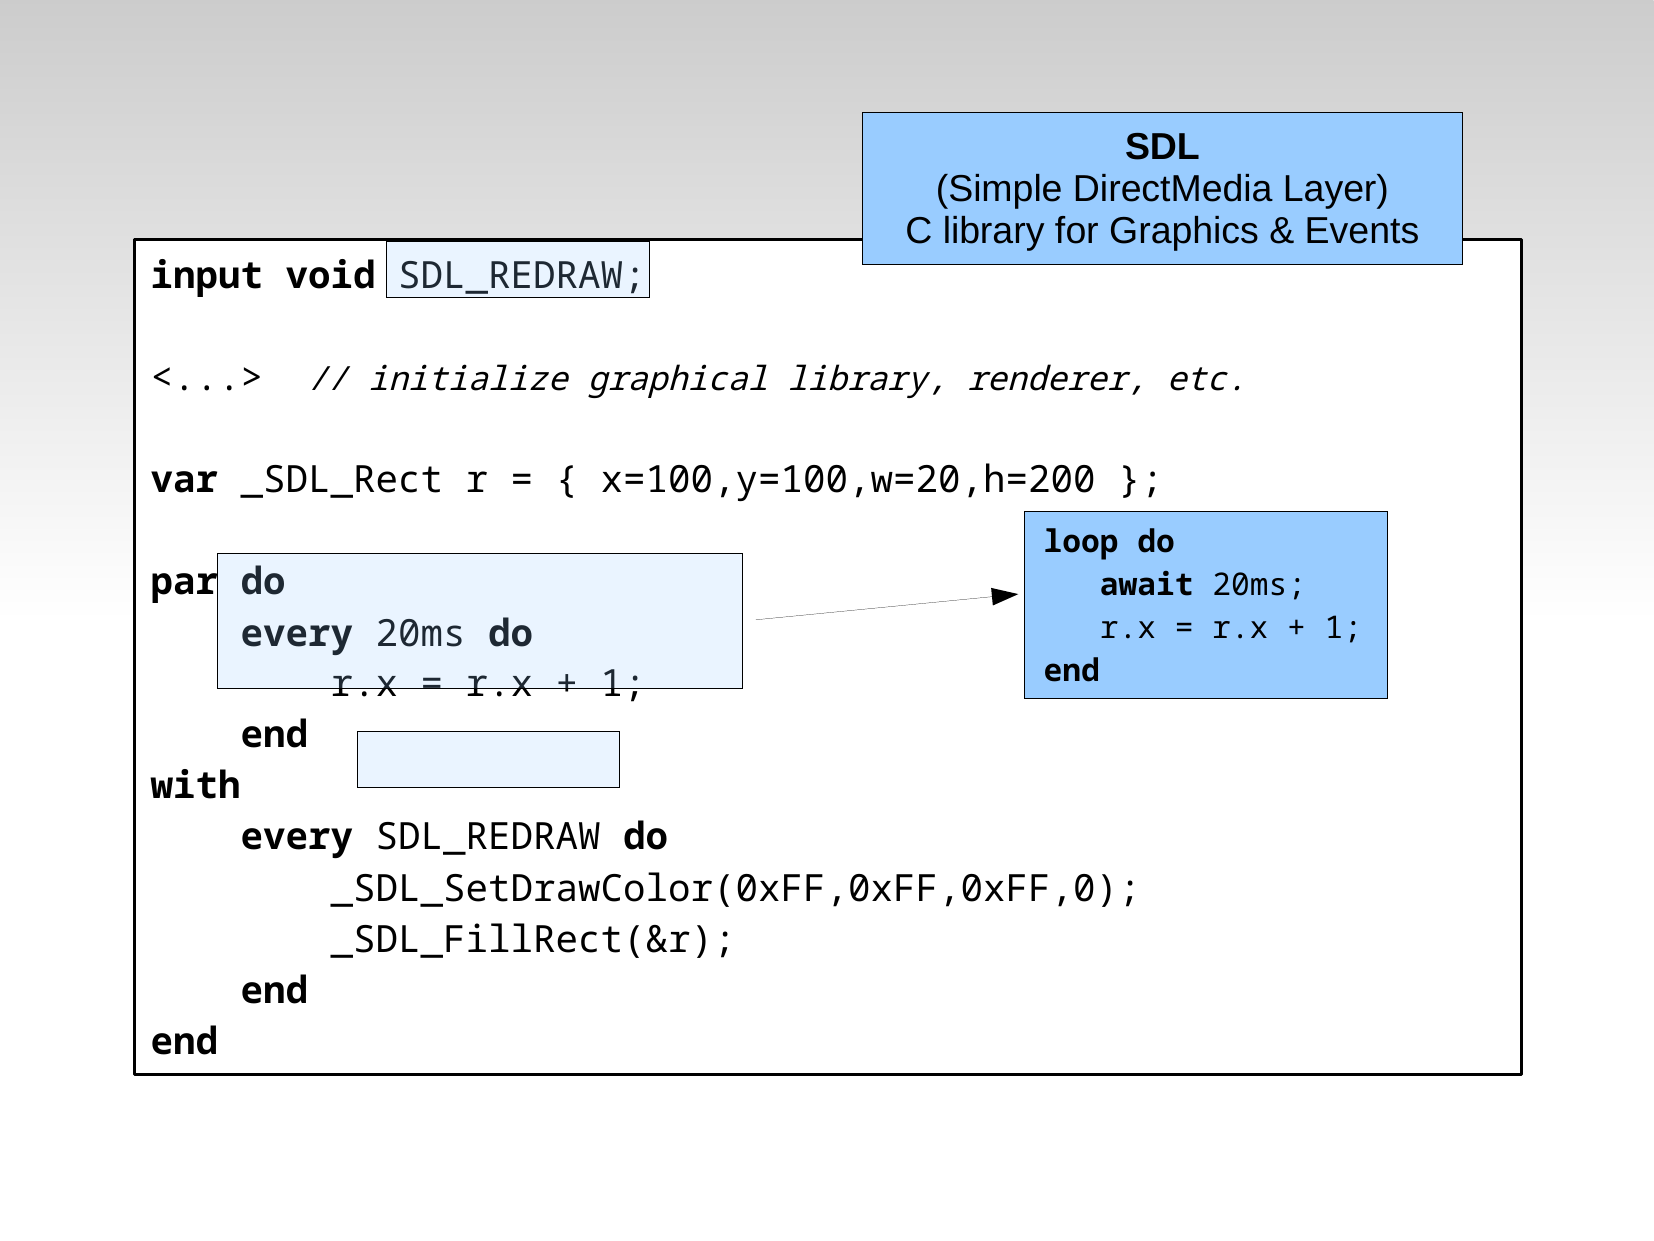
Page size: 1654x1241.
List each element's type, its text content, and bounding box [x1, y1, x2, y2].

text_box [217, 553, 743, 689]
text_box [357, 731, 620, 788]
text_box loop do await 20ms; r.x = r.x + 1; end [1024, 511, 1388, 699]
text_box [386, 241, 650, 298]
text_box SDL (Simple DirectMedia Layer) C library for Graphics & Events [862, 112, 1463, 265]
text_box input void SDL_REDRAW; <...> // initialize graphical library, renderer, etc. var _SDL_Rect r = { x=100,y=100,w=20,h=200 }; par do every 20ms do r.x = r.x + 1; end with every SDL_REDRAW do _SDL_SetDrawColor(0xFF,0xFF,0xFF,0); _SDL_FillRect(&r); end end [134, 239, 1522, 968]
